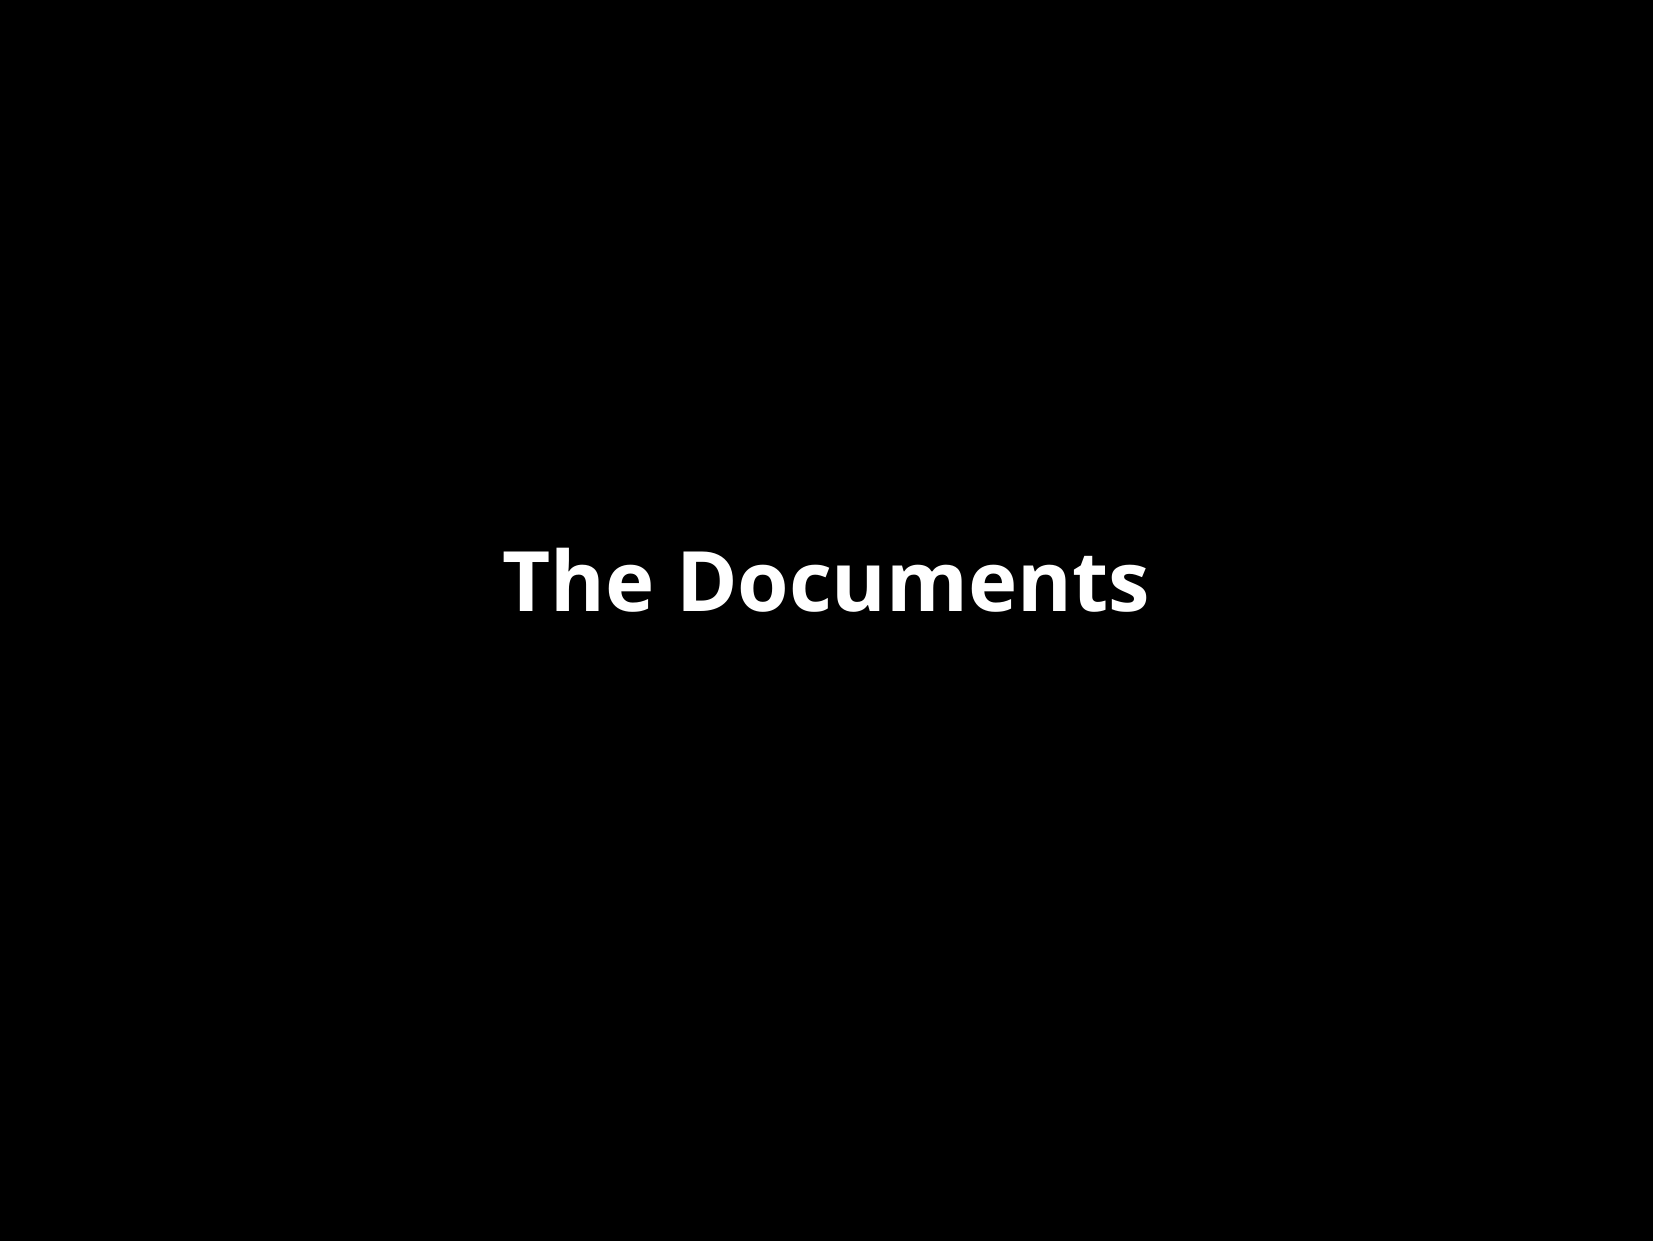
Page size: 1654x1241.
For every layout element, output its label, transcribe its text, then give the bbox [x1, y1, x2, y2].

subtitle The Documents [82, 49, 1571, 1109]
